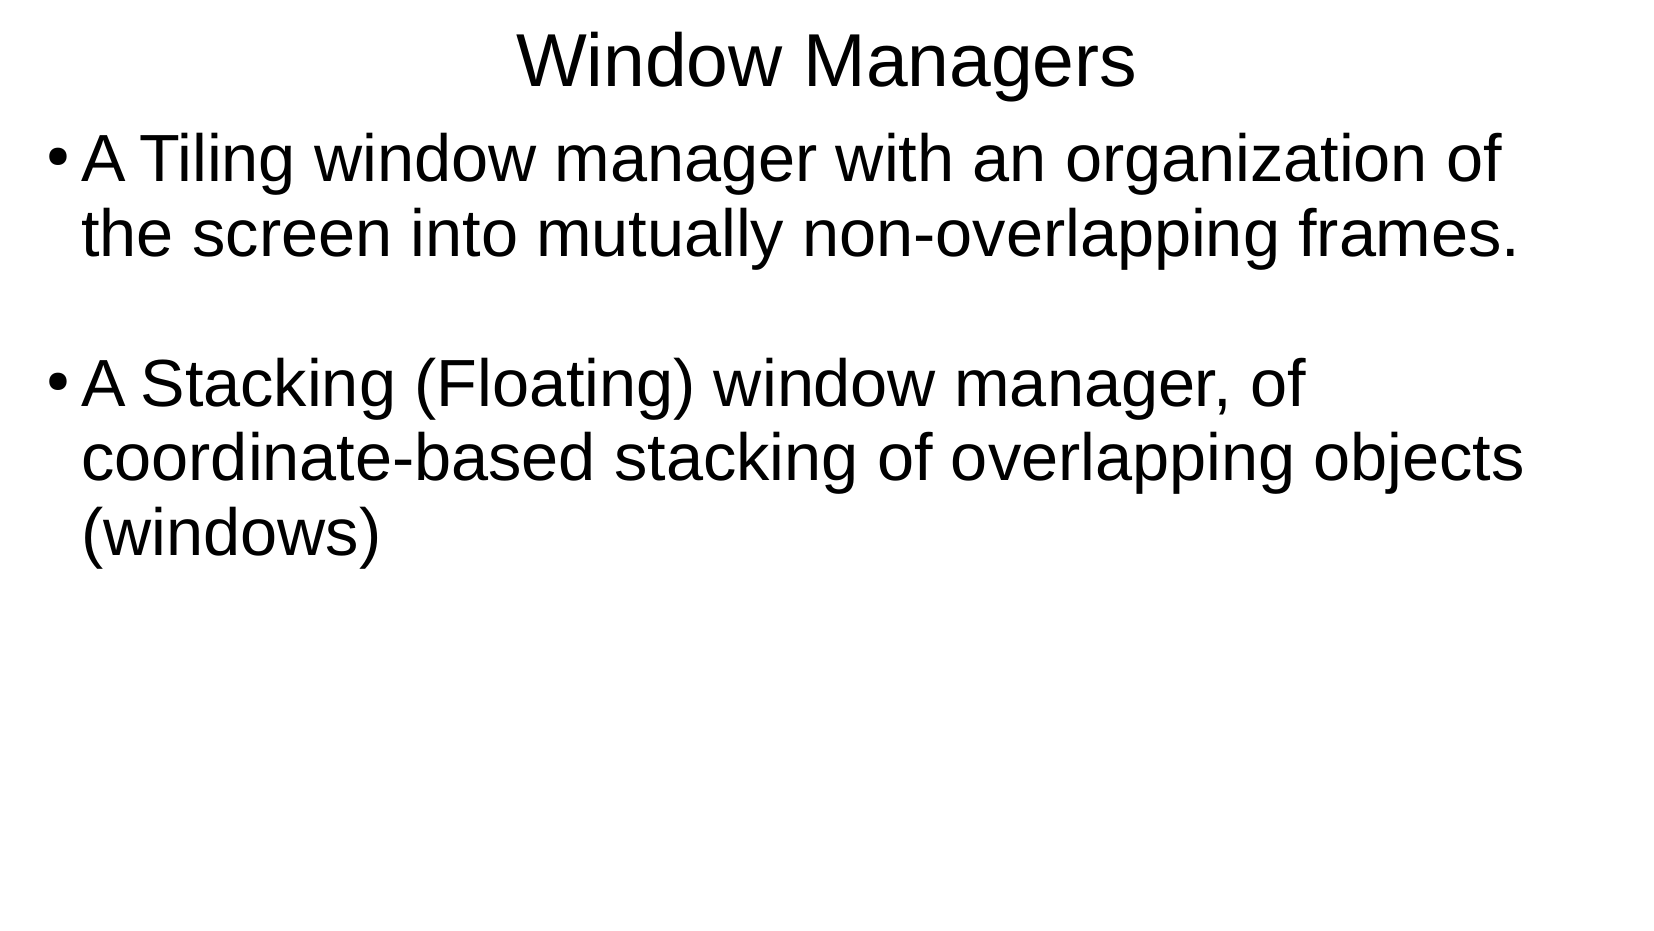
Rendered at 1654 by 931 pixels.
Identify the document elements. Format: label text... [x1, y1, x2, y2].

subtitle A Tiling window manager with an organization of the screen into mutually non-overlapping frames. A Stacking (Floating) window manager, of coordinate-based stacking of overlapping objects (windows) [46, 121, 1612, 921]
title Window Managers [82, 18, 1571, 103]
